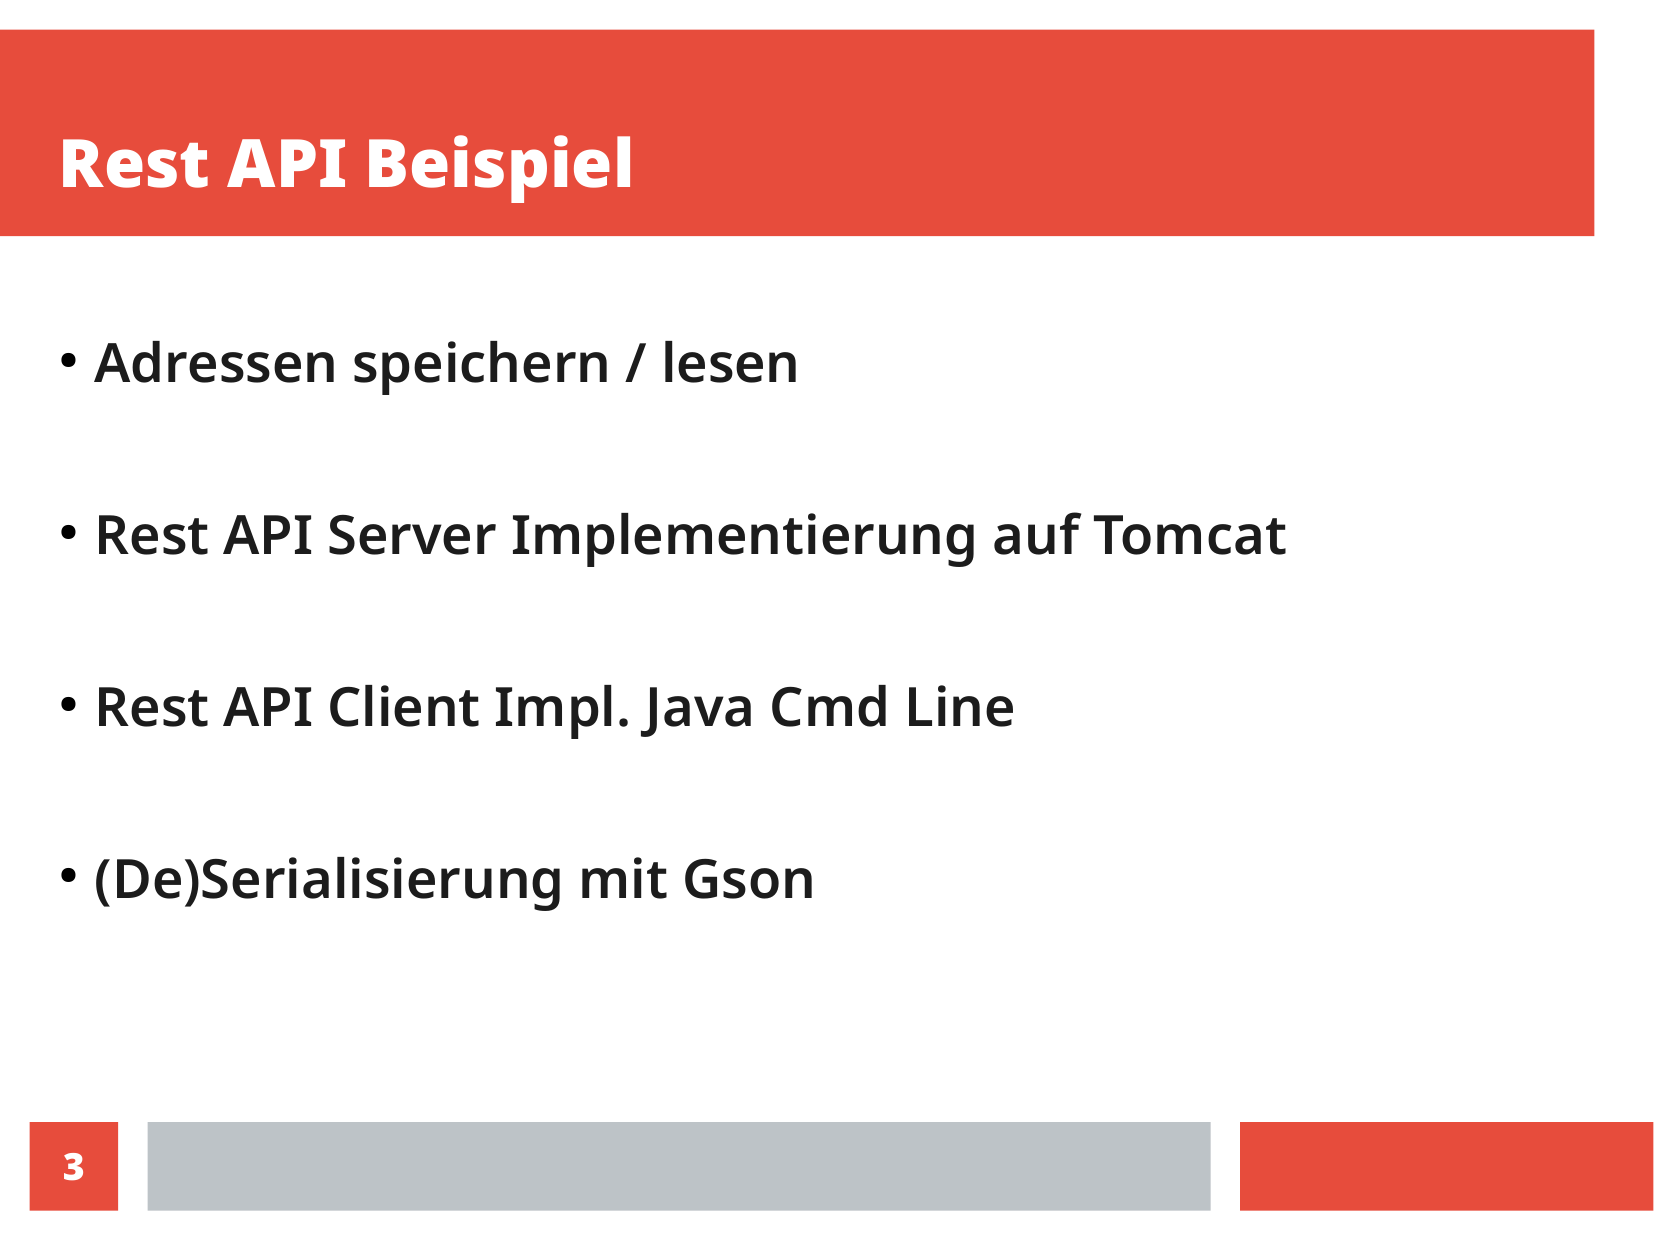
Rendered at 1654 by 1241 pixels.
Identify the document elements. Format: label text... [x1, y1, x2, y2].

title Rest API Beispiel [59, 59, 1595, 207]
list Adressen speichern / lesen Rest API Server Implementierung auf Tomcat Rest API Client Impl. Java Cmd Line (De)Serialisierung mit Gson [59, 324, 1565, 1093]
